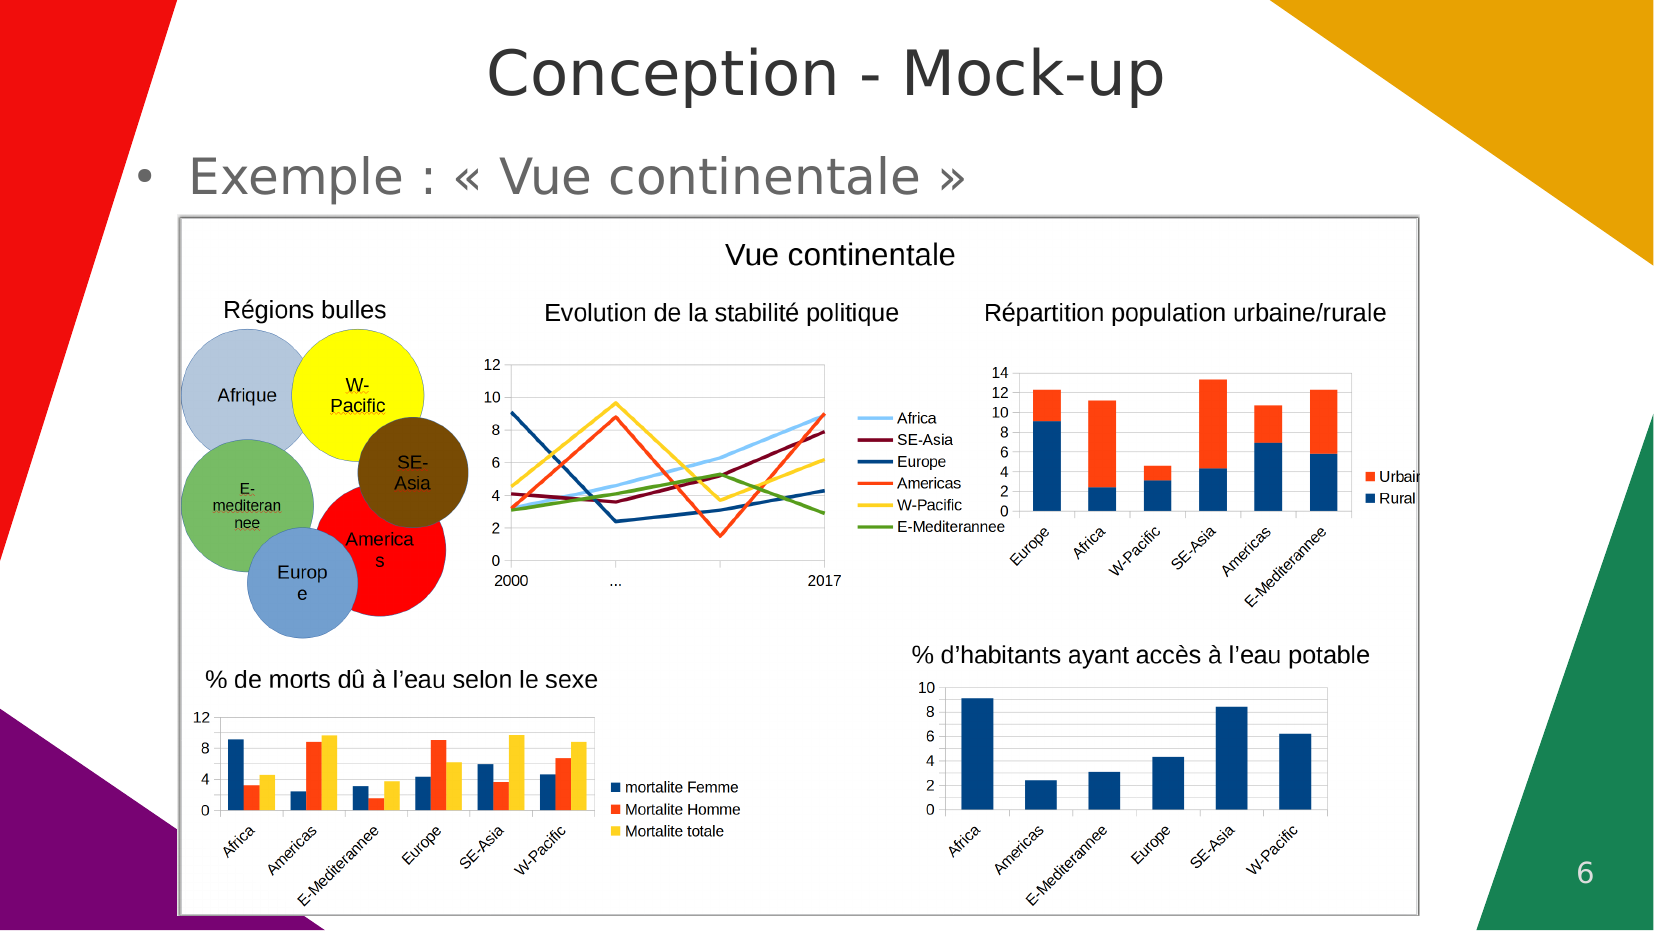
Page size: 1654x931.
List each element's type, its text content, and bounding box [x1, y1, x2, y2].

list Exemple : « Vue continentale » [118, 147, 1536, 207]
picture [177, 214, 1420, 916]
title Conception - Mock-up [118, 29, 1536, 119]
